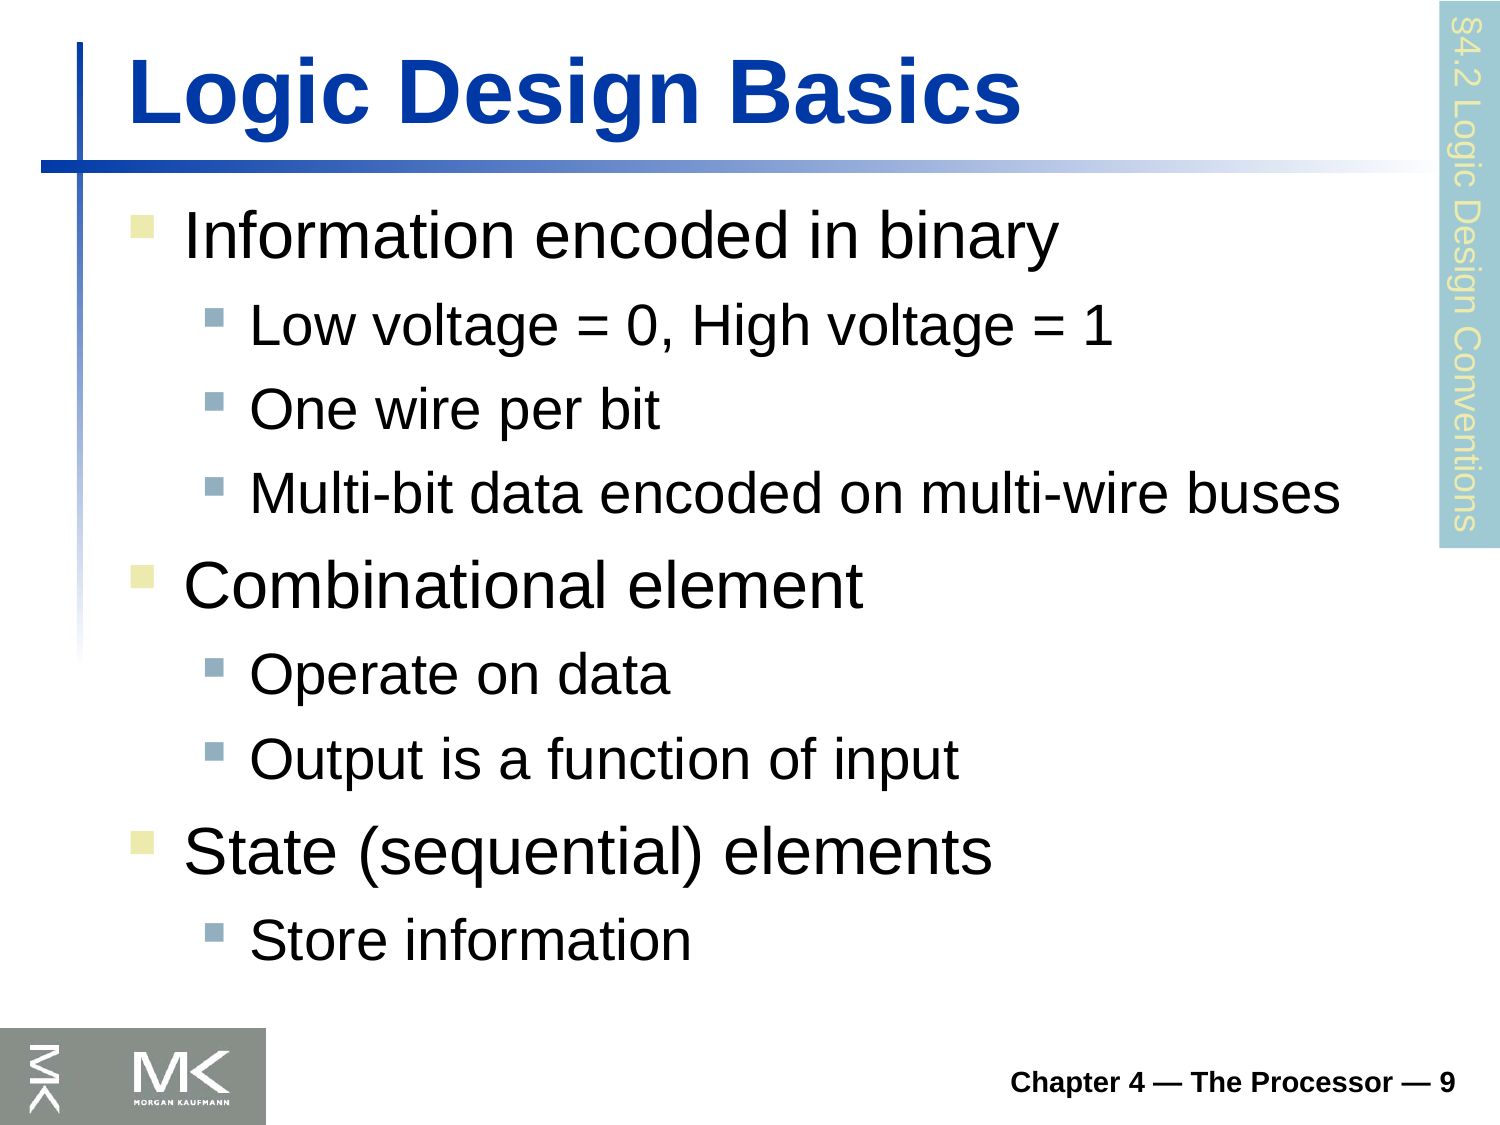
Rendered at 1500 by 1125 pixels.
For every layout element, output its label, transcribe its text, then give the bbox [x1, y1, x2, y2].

text_box §4.2 Logic Design Conventions [1439, 0, 1500, 549]
list Information encoded in binary Low voltage = 0, High voltage = 1 One wire per bit Multi-bit data encoded on multi-wire buses Combinational element Operate on data Output is a function of input State (sequential) elements Store information [112, 184, 1469, 1024]
picture [0, 1028, 266, 1125]
title Logic Design Basics [112, 23, 1439, 149]
text_box Chapter 4 — The Processor — <number> [277, 1046, 1471, 1106]
